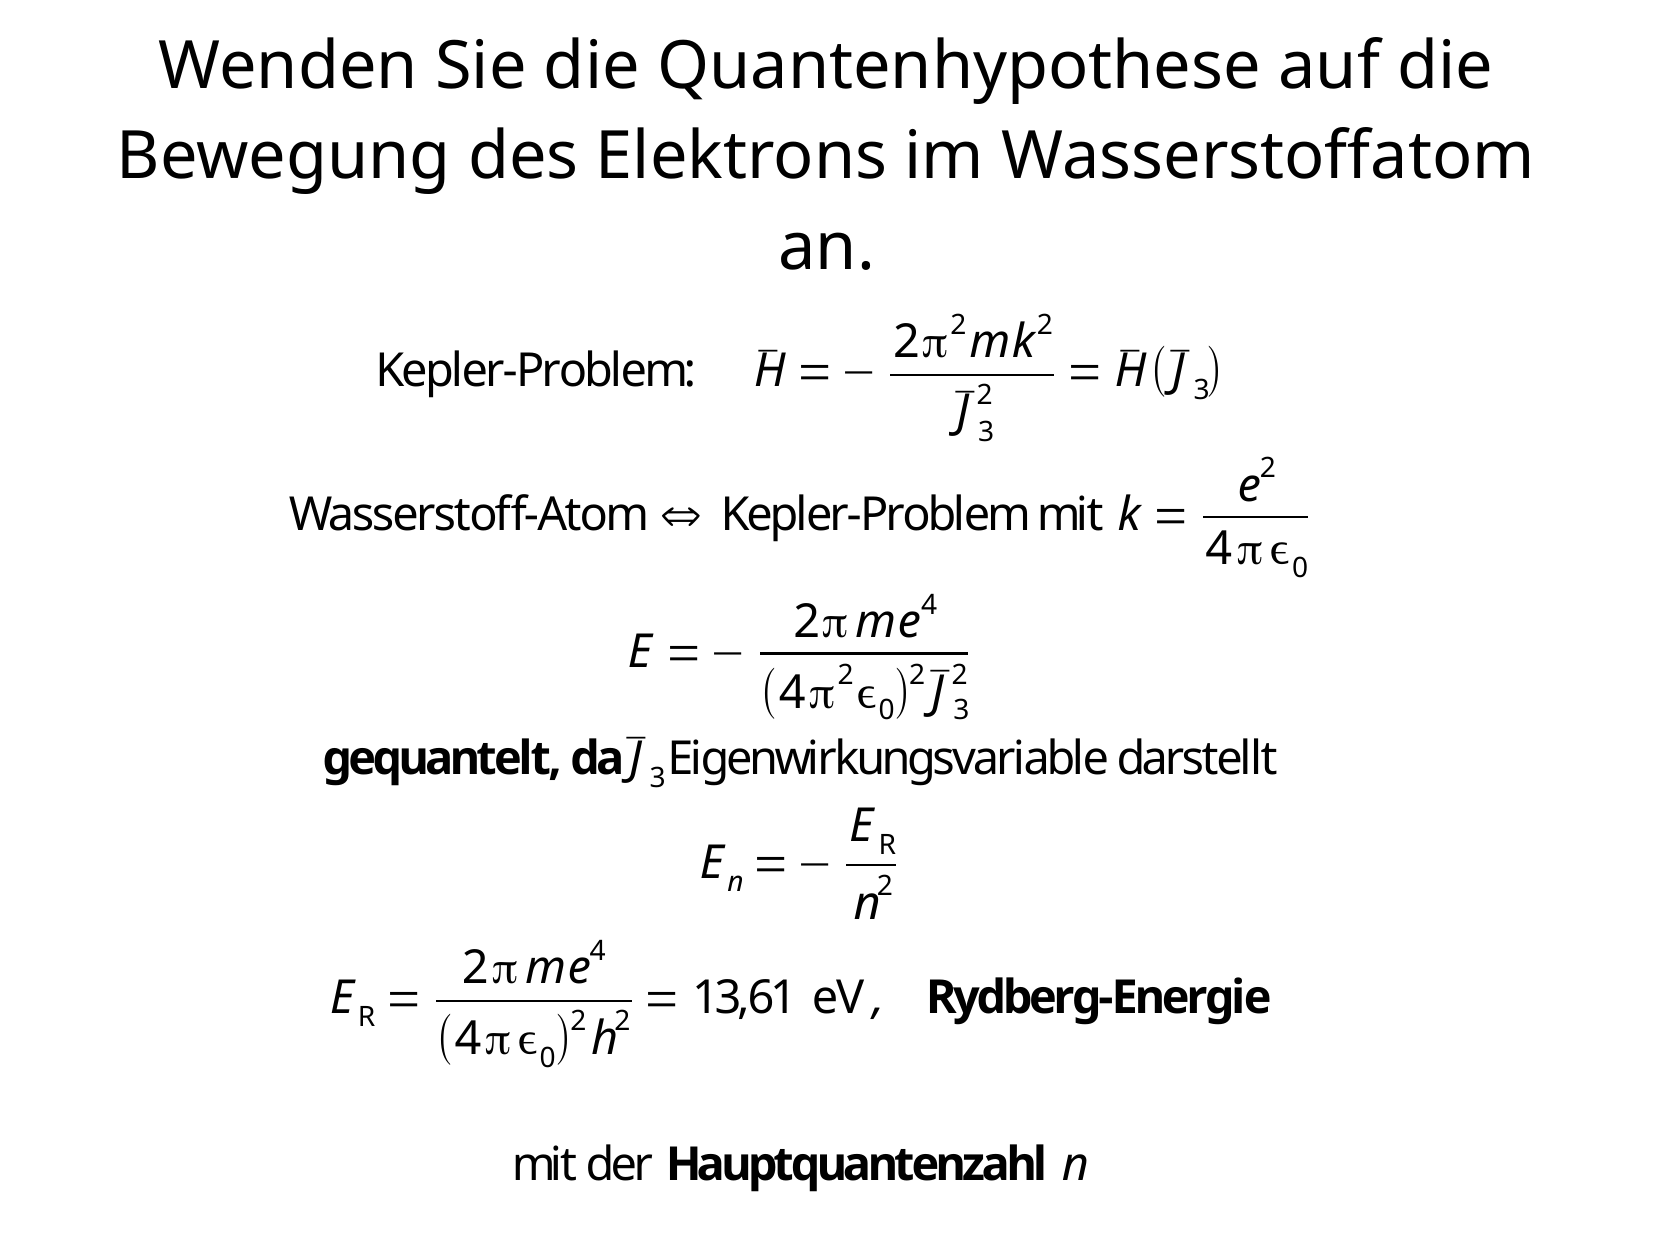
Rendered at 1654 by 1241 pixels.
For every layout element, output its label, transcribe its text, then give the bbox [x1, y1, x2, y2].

chart [281, 307, 1317, 1194]
title Wenden Sie die Quantenhypothese auf die Bewegung des Elektrons im Wasserstoffatom an. [82, 49, 1571, 257]
